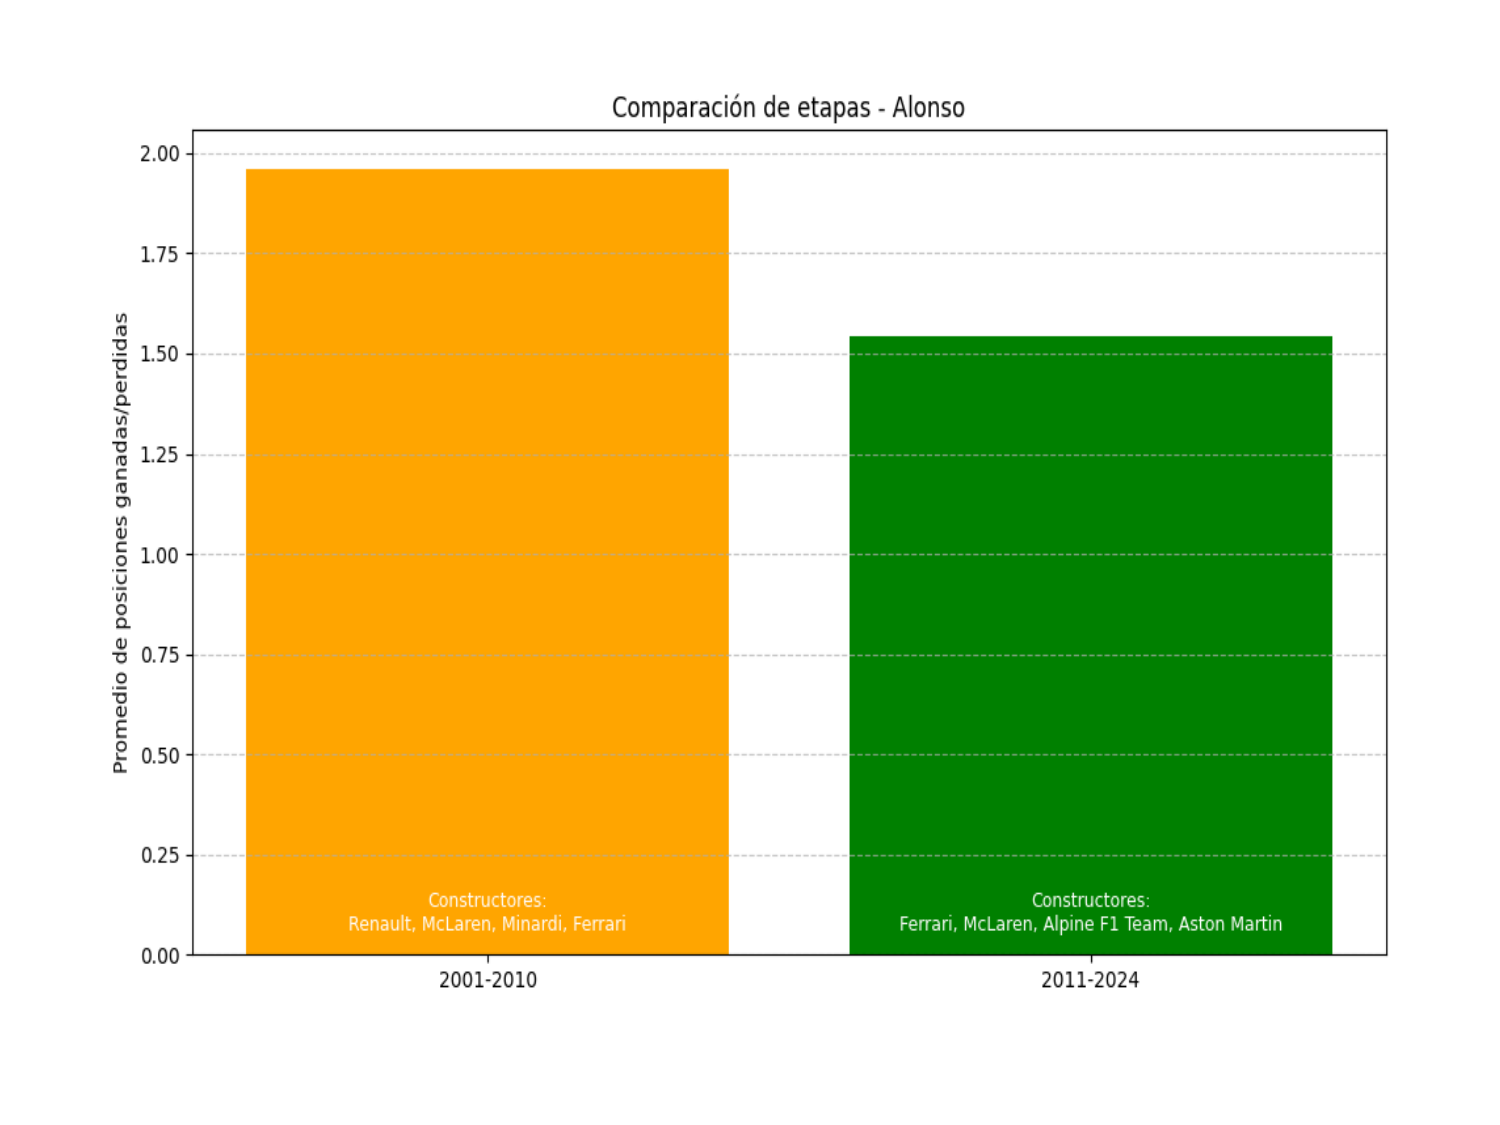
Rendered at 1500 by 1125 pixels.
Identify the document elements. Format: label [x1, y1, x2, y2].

picture [94, 70, 1406, 1016]
title [75, 45, 1425, 233]
